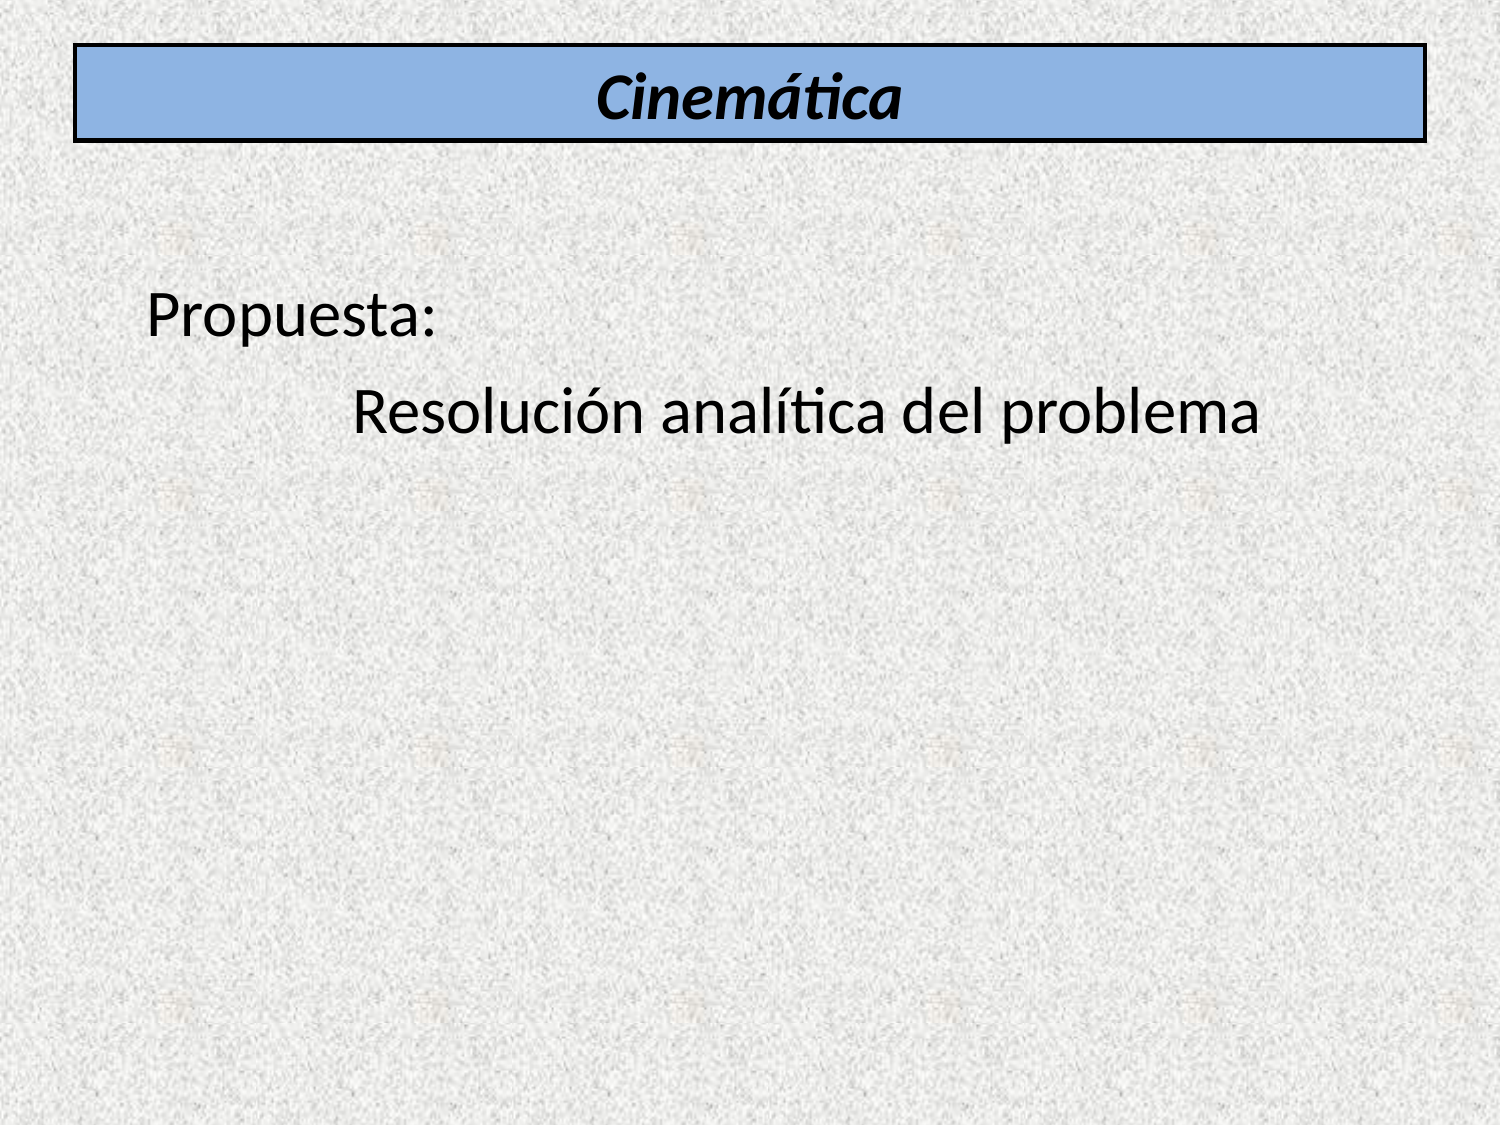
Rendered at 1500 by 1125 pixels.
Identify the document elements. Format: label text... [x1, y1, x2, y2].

title Cinemática [75, 45, 1426, 141]
list Propuesta: Resolución analítica del problema [75, 262, 1426, 493]
